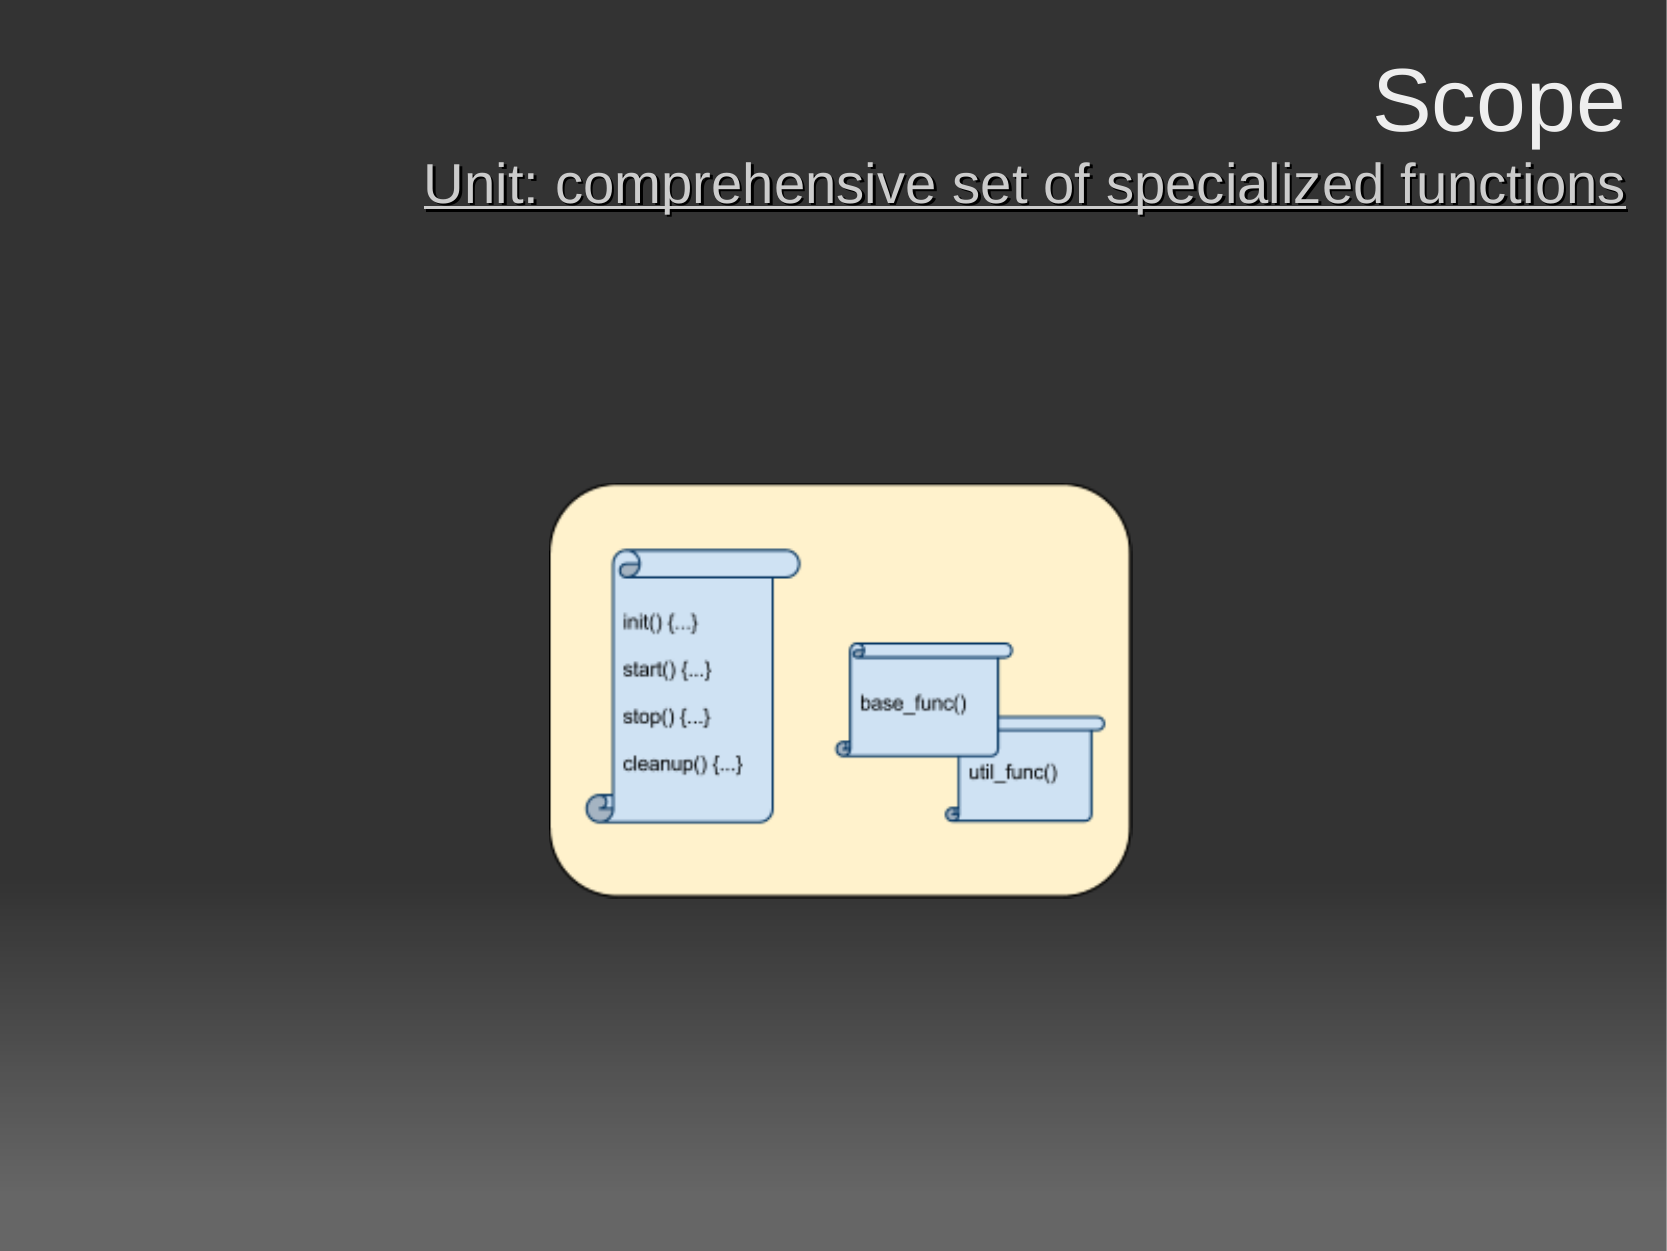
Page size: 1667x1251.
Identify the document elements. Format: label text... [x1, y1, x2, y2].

title Scope Unit: comprehensive set of specialized functions [40, 50, 1627, 217]
picture [0, 0, 1667, 1251]
